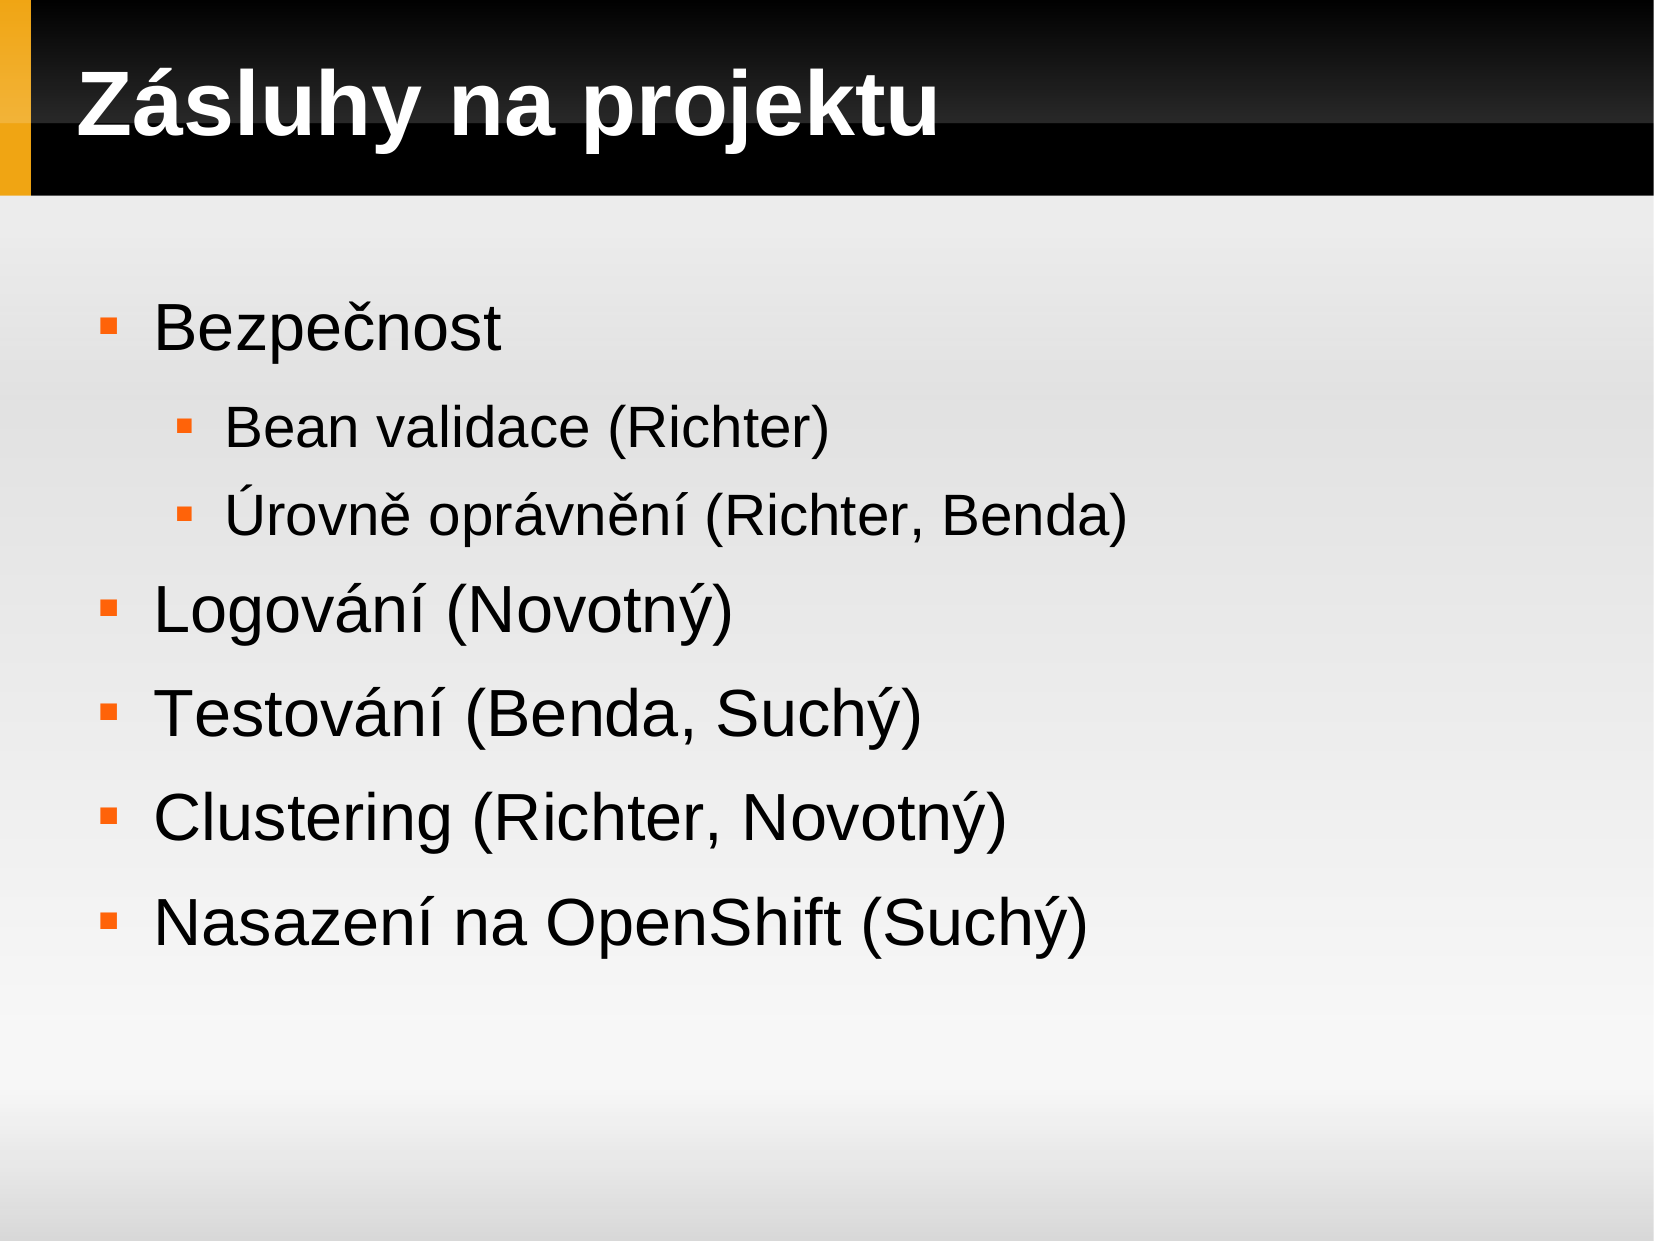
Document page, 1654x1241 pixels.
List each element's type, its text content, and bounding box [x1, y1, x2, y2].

title Zásluhy na projektu [76, 0, 1565, 208]
picture [0, 0, 1654, 1241]
list Bezpečnost Bean validace (Richter) Úrovně oprávnění (Richter, Benda) Logování (Novotný) Testování (Benda, Suchý) Clustering (Richter, Novotný) Nasazení na OpenShift (Suchý) [82, 290, 1571, 1109]
